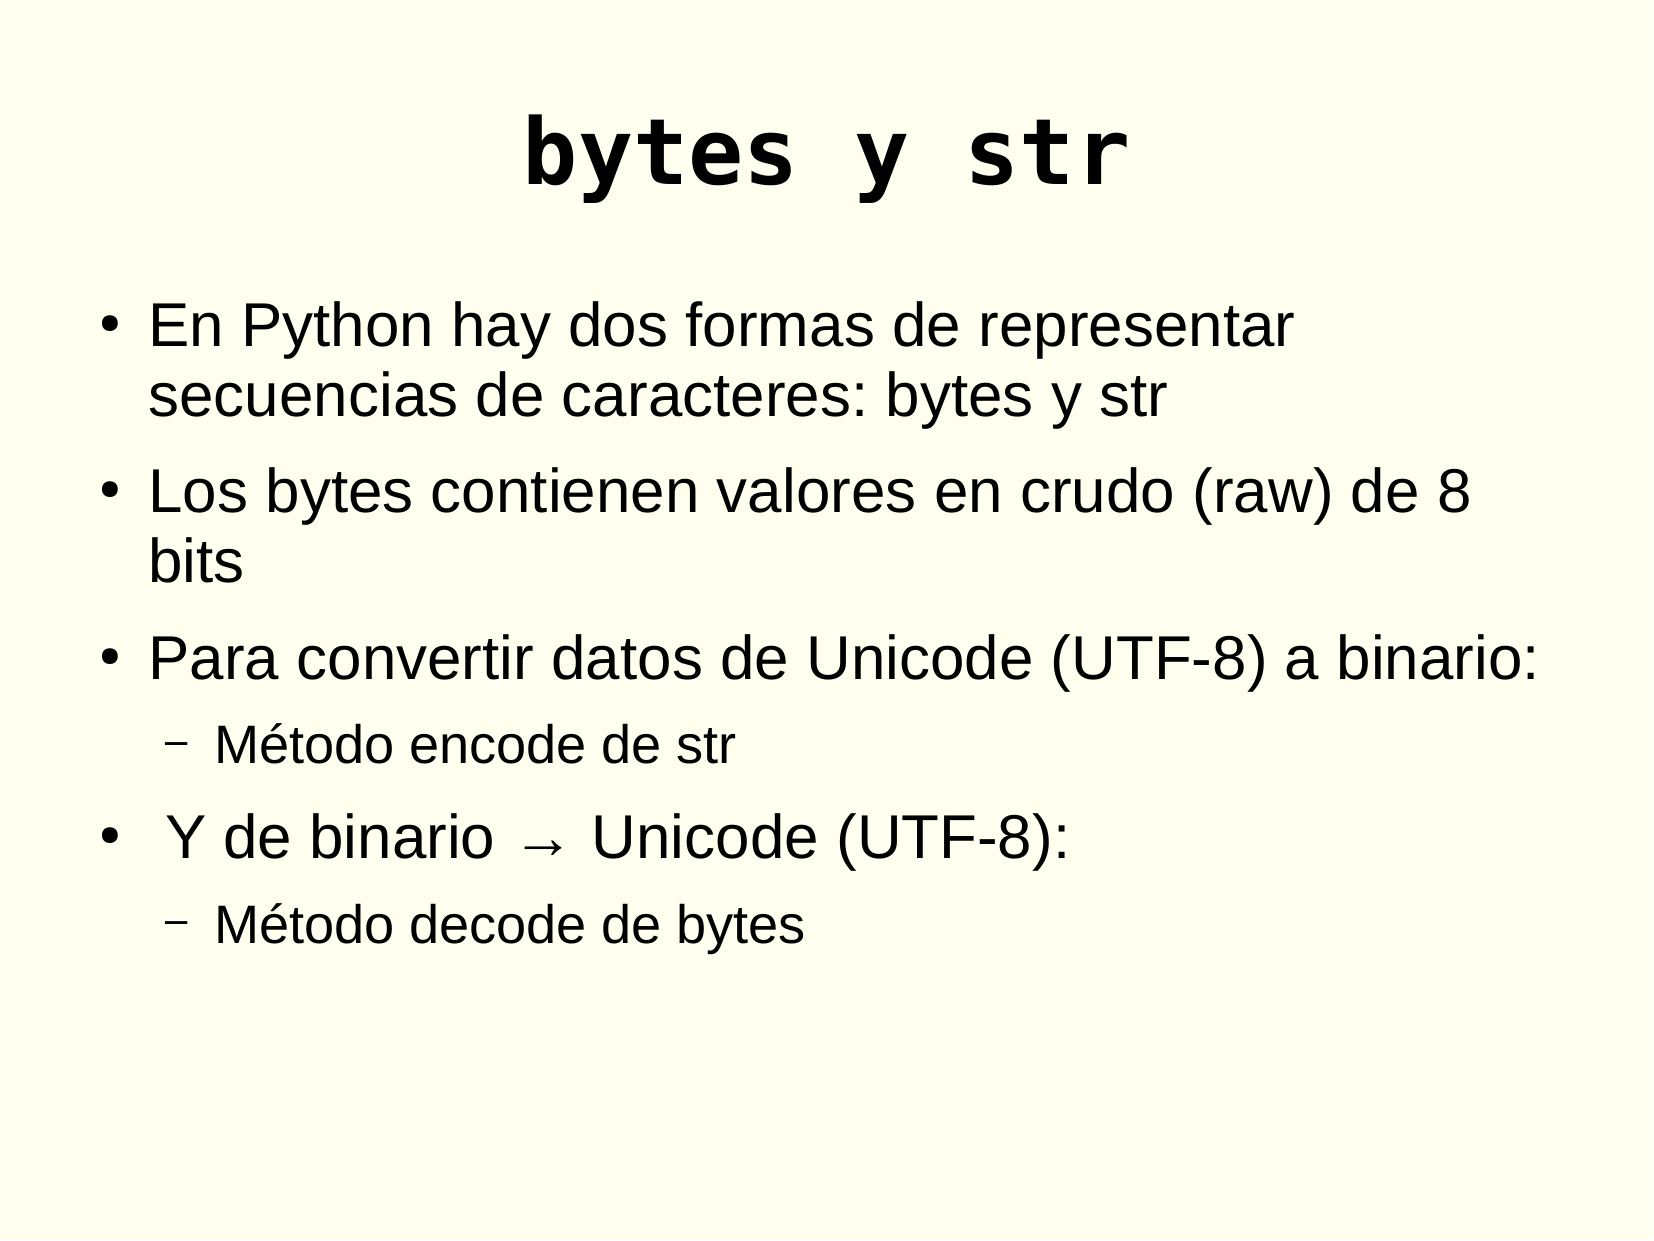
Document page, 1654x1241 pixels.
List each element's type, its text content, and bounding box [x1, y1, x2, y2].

title bytes y str [82, 49, 1571, 257]
list En Python hay dos formas de representar secuencias de caracteres: bytes y str Los bytes contienen valores en crudo (raw) de 8 bits Para convertir datos de Unicode (UTF-8) a binario: Método encode de str Y de binario → Unicode (UTF-8): Método decode de bytes [82, 290, 1571, 1010]
